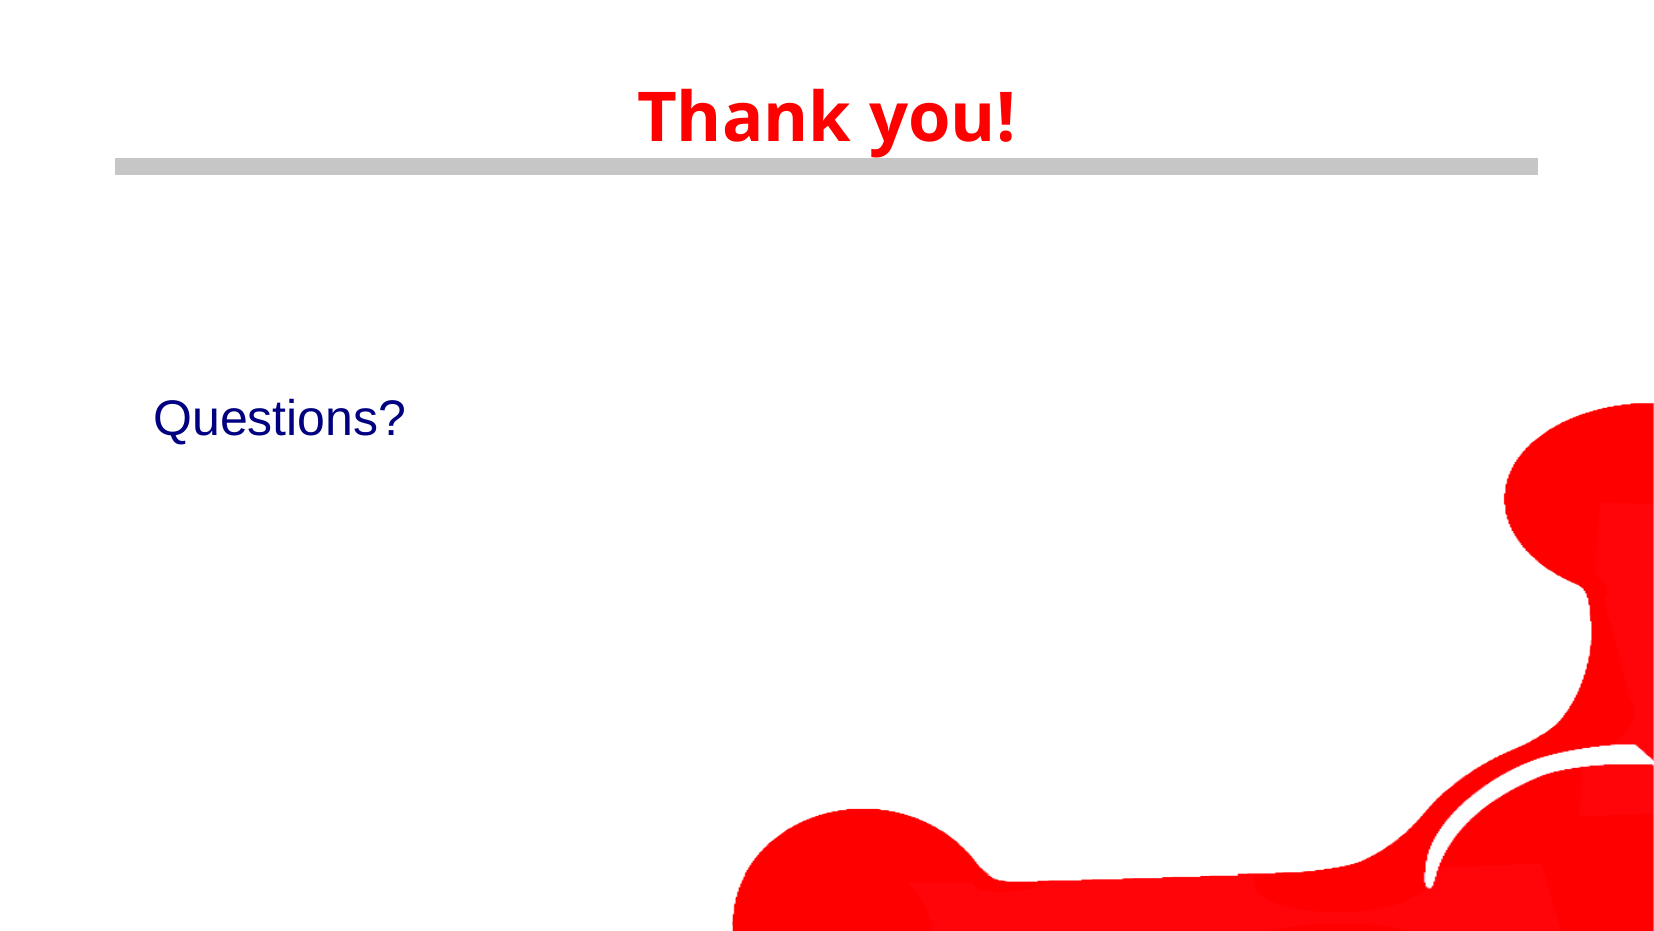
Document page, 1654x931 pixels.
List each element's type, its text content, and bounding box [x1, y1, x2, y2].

title Thank you! [82, 36, 1571, 193]
list Questions? [82, 389, 1571, 612]
